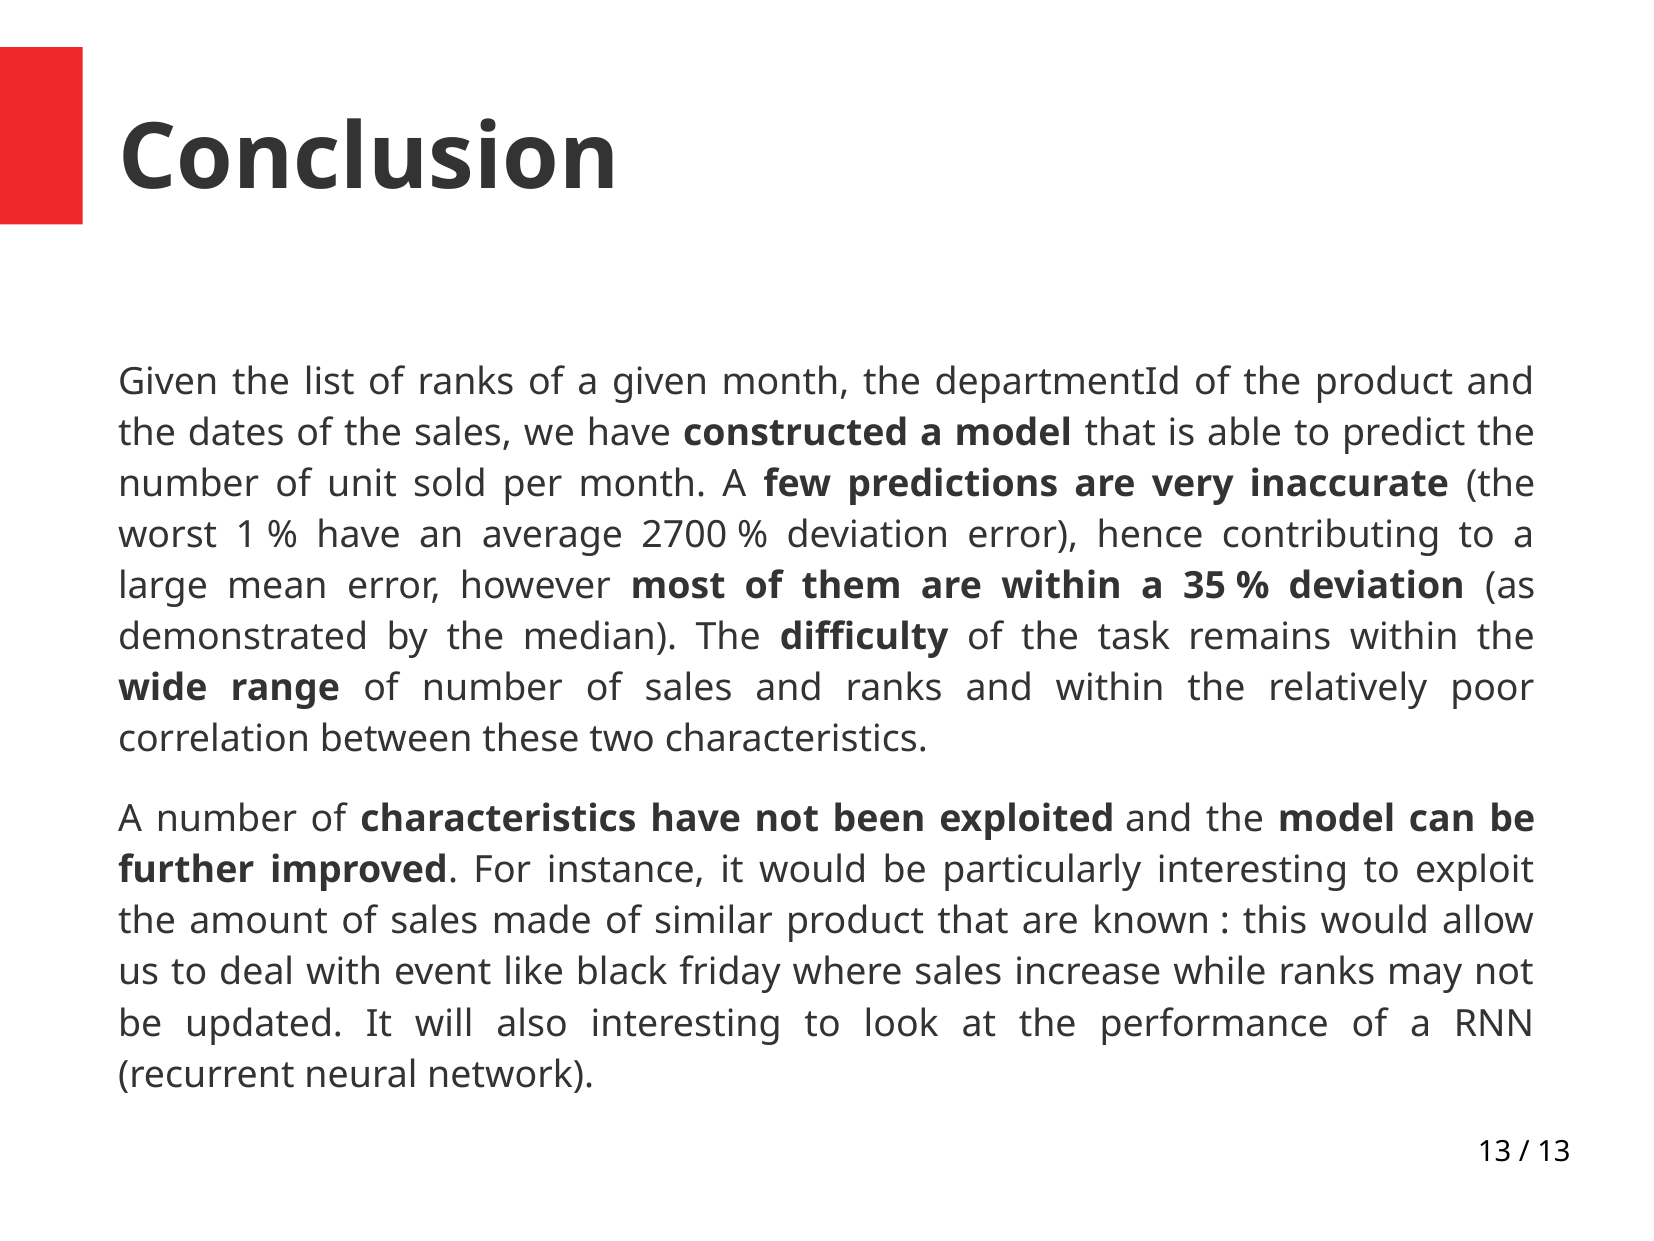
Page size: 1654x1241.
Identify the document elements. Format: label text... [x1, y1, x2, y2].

list Given the list of ranks of a given month, the departmentId of the product and the dates of the sales, we have constructed a model that is able to predict the number of unit sold per month. A few predictions are very inaccurate (the worst 1 % have an average 2700 % deviation error), hence contributing to a large mean error, however most of them are within a 35 % deviation (as demonstrated by the median). The difficulty of the task remains within the wide range of number of sales and ranks and within the relatively poor correlation between these two characteristics. A number of characteristics have not been exploited and the model can be further improved. For instance, it would be particularly interesting to exploit the amount of sales made of similar product that are known : this would allow us to deal with event like black friday where sales increase while ranks may not be updated. It will also interesting to look at the performance of a RNN (recurrent neural network). [118, 354, 1536, 1074]
title Conclusion [118, 49, 1571, 257]
